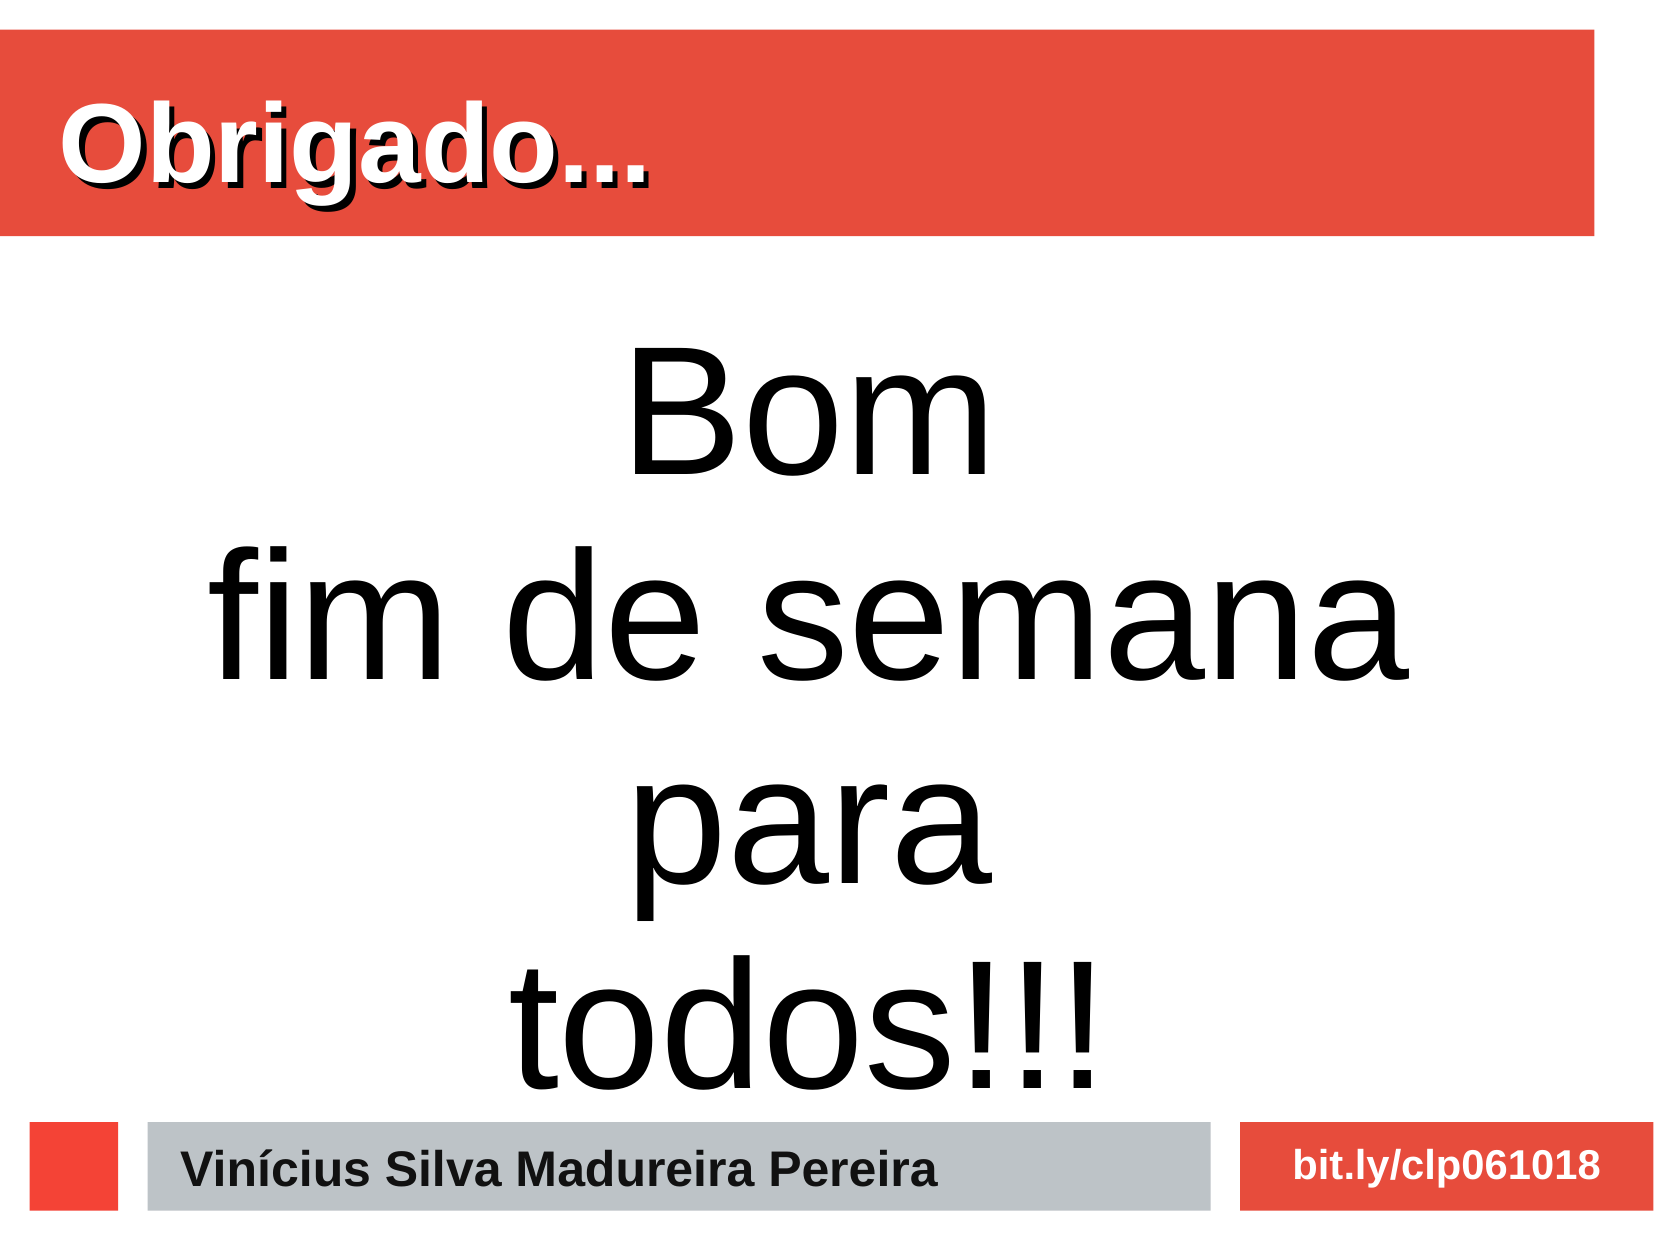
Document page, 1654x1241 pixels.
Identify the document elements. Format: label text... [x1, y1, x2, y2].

text_box bit.ly/clp061018 [1228, 1133, 1654, 1205]
text_box Vinícius Silva Madureira Pereira [165, 1133, 1170, 1205]
text_box Bom fim de semana para todos!!! [70, 301, 1548, 1135]
title Obrigado... [59, 59, 1595, 207]
